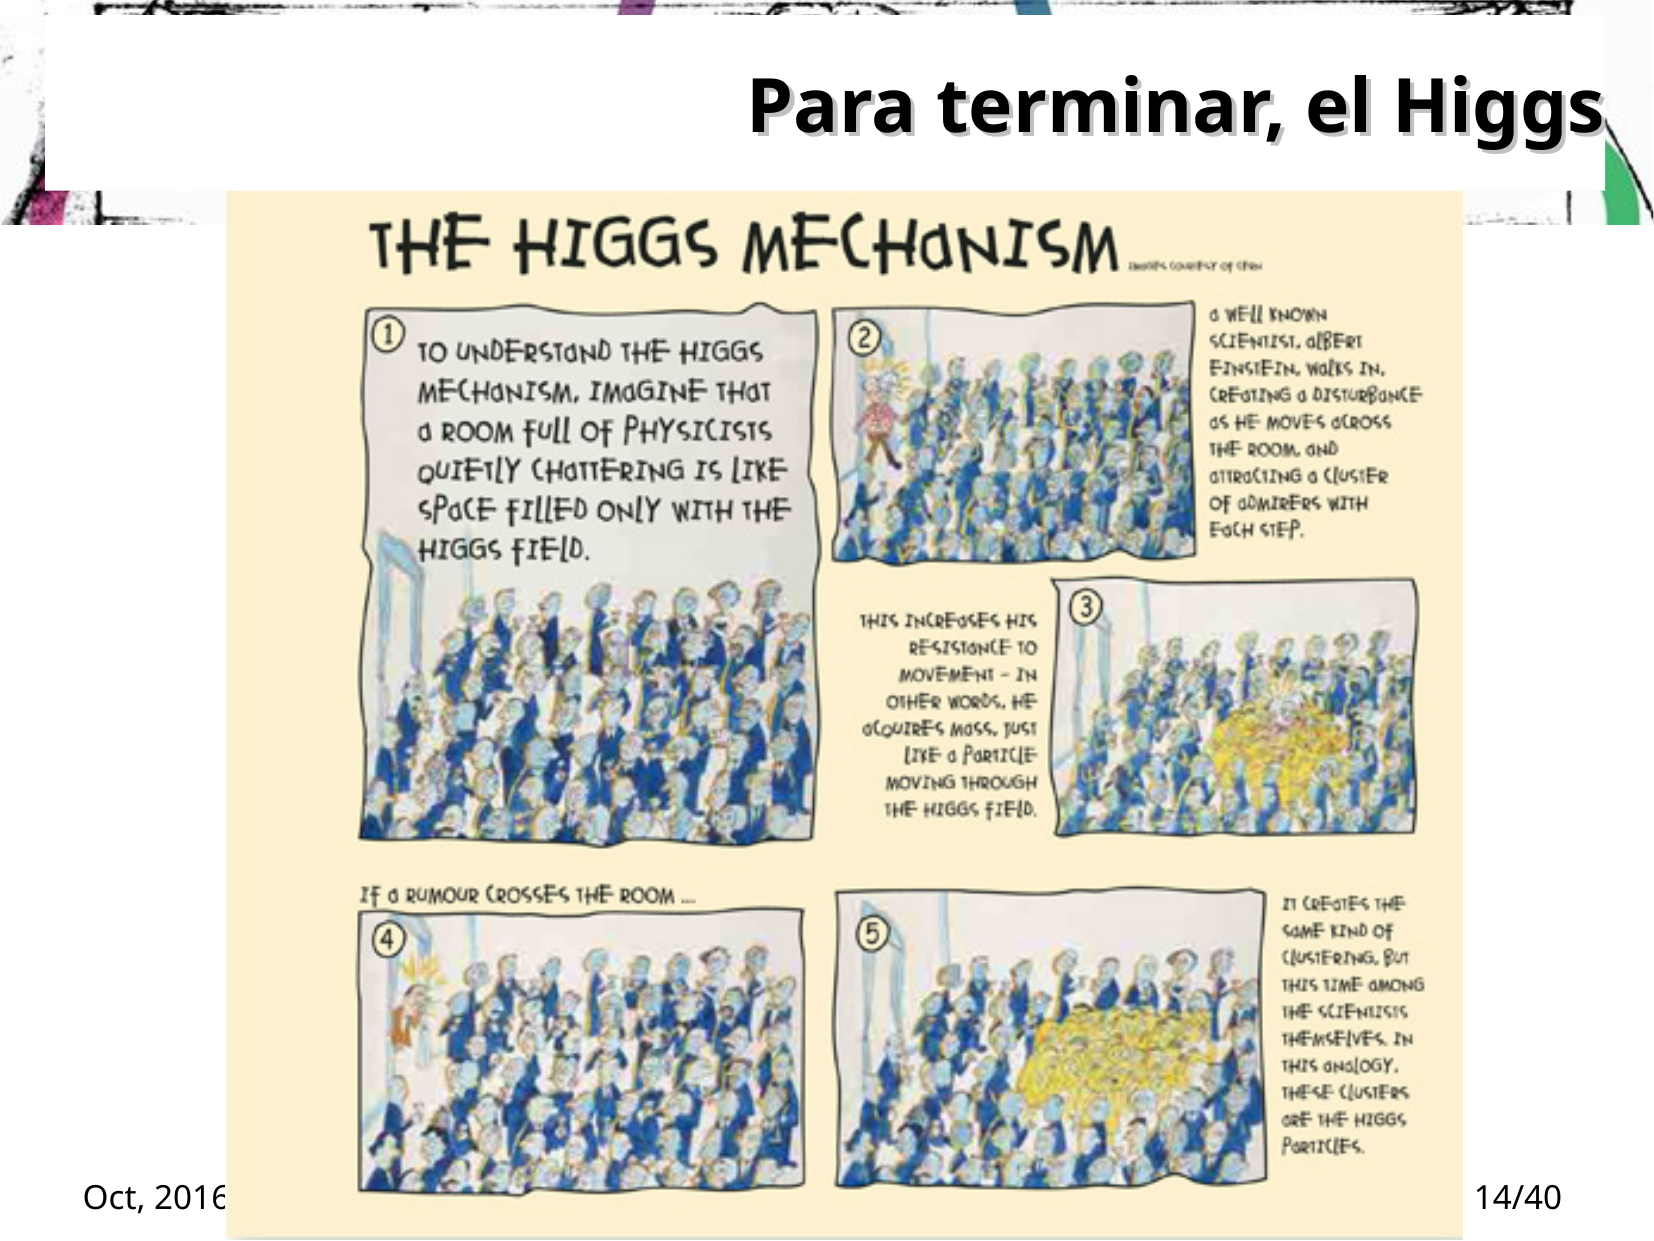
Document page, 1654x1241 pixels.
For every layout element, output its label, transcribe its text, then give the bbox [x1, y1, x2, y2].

title Para terminar, el Higgs [45, 15, 1606, 191]
picture [0, 0, 1654, 1240]
